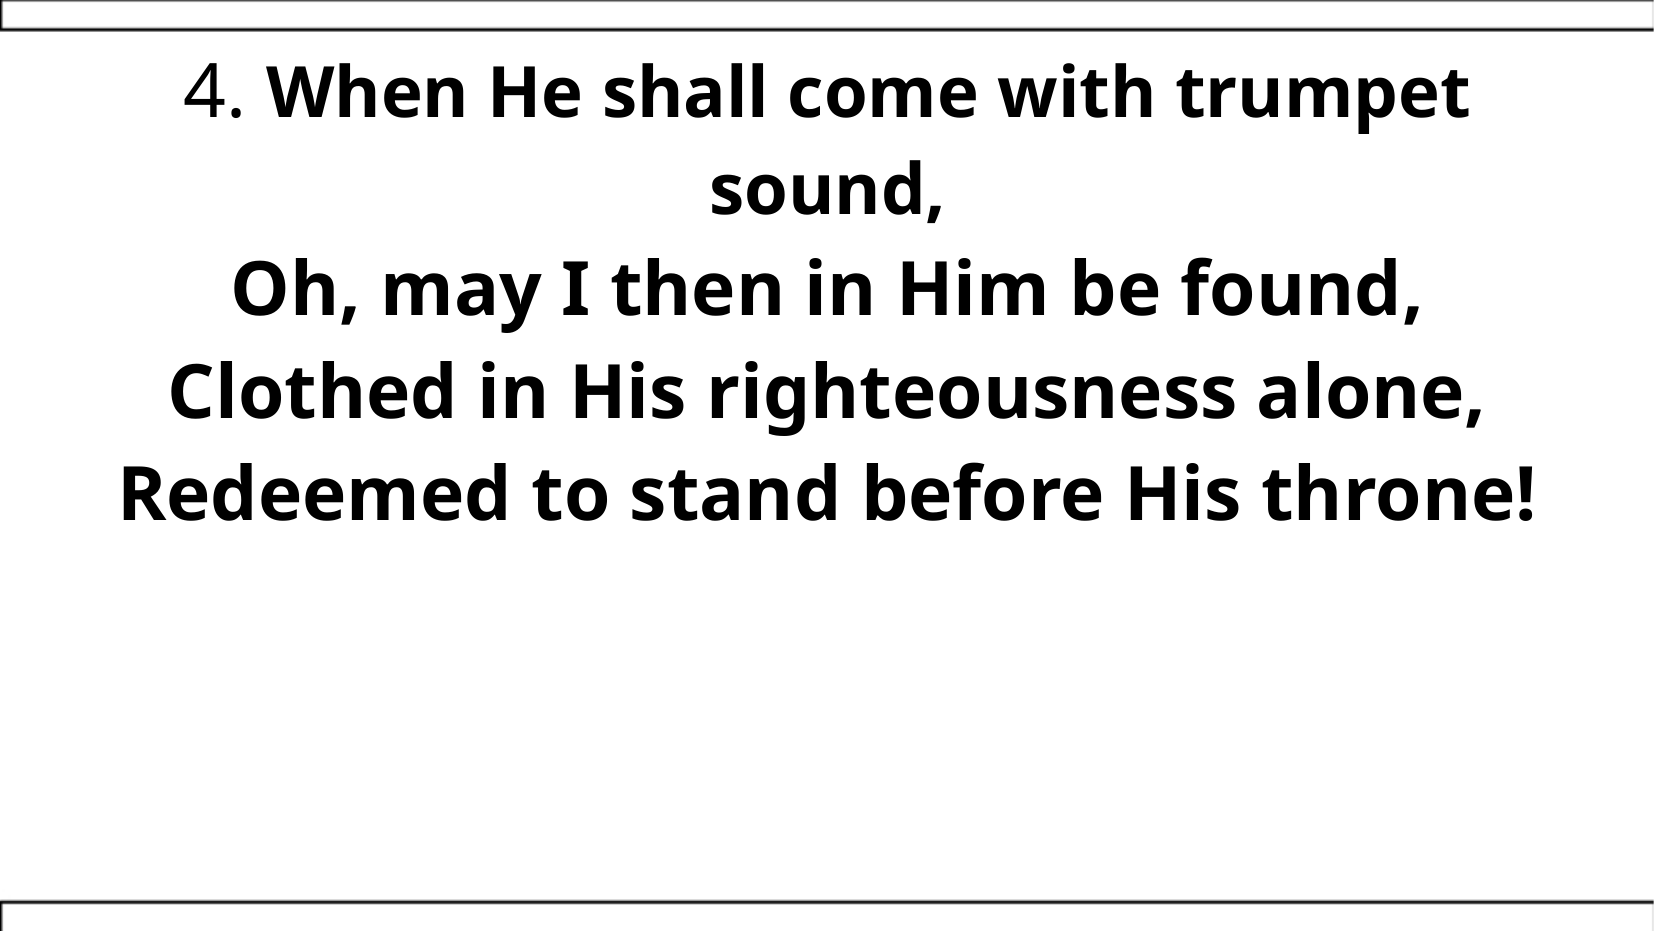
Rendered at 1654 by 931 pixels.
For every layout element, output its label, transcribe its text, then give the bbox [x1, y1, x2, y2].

text_box 4. When He shall come with trumpet sound, Oh, may I then in Him be found, Clothed in His righteousness alone, Redeemed to stand before His throne! [77, 29, 1578, 468]
picture [0, 0, 1654, 931]
